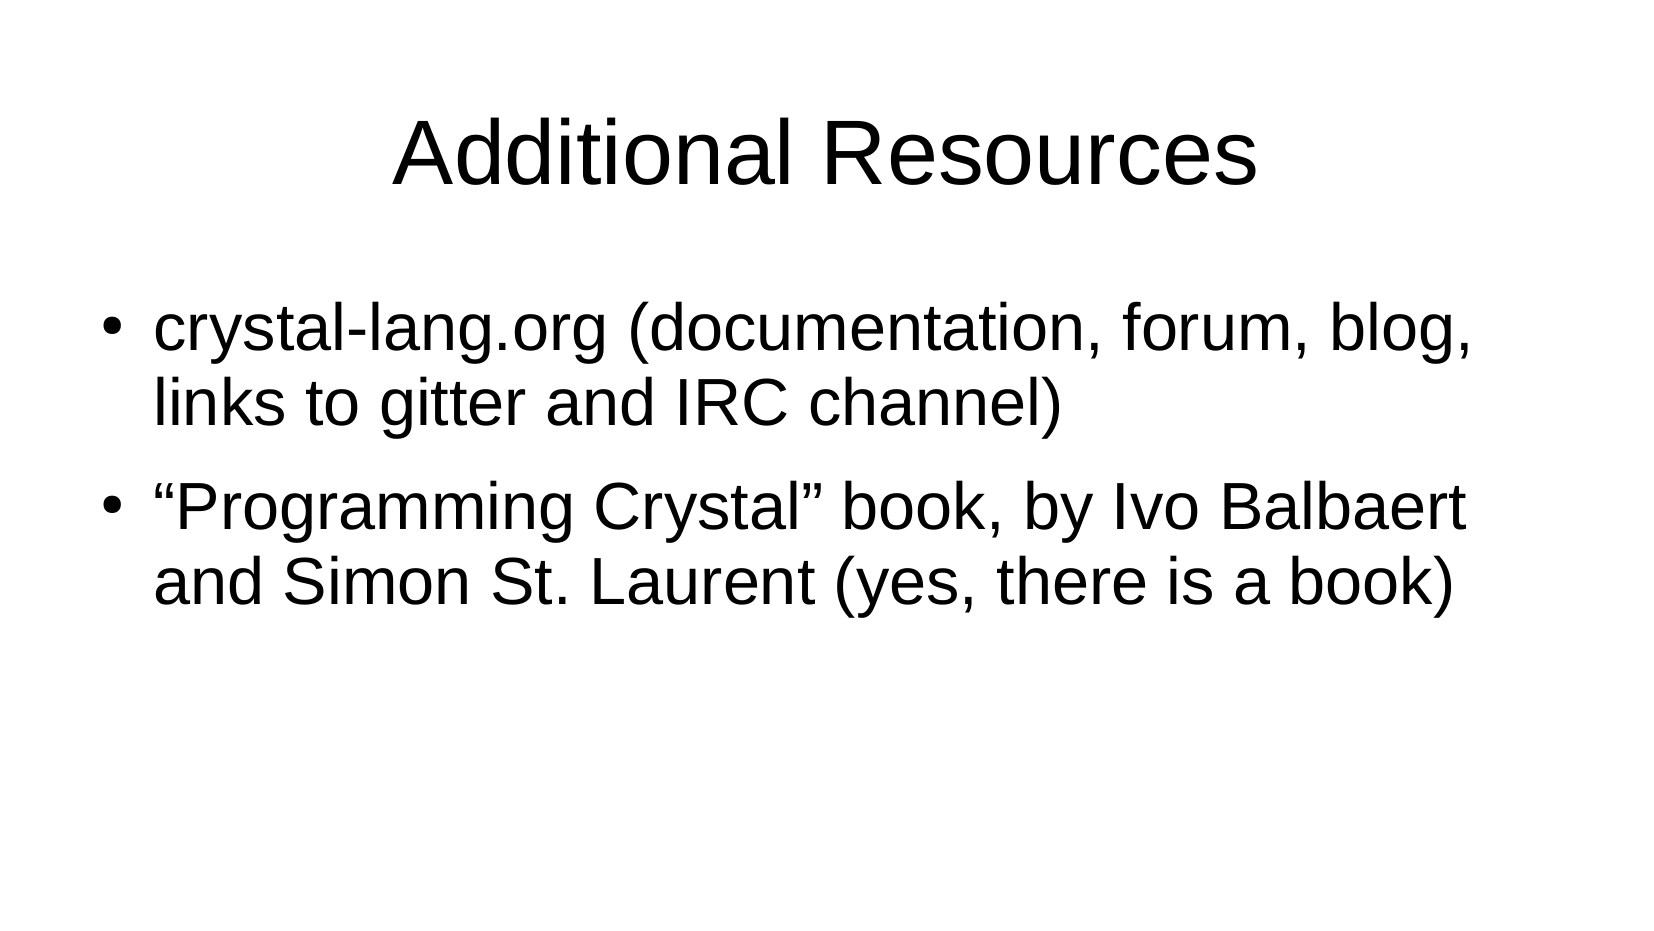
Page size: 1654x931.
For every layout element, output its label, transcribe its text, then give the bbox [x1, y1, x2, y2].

list crystal-lang.org (documentation, forum, blog, links to gitter and IRC channel) “Programming Crystal” book, by Ivo Balbaert and Simon St. Laurent (yes, there is a book) [82, 290, 1571, 856]
title Additional Resources [82, 49, 1571, 257]
